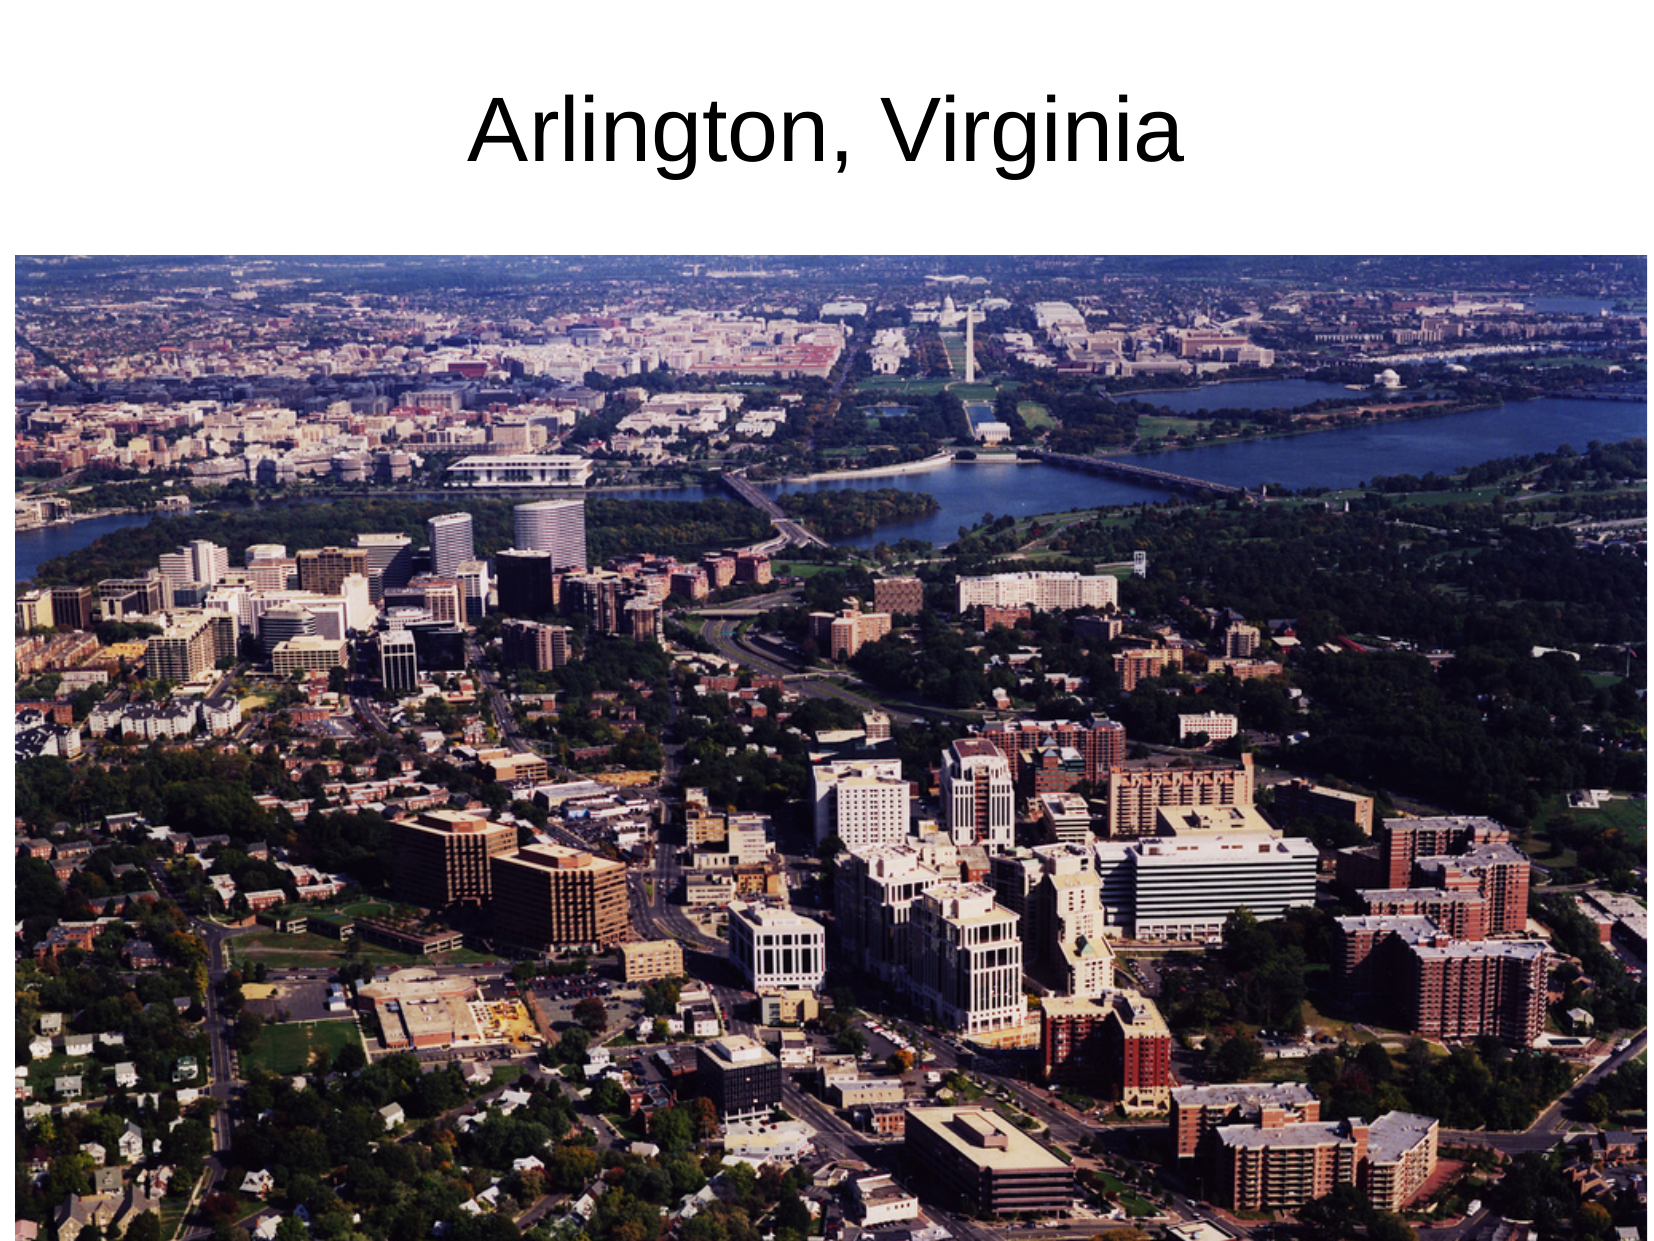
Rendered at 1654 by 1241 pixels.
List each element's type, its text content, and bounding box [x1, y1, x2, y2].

title Arlington, Virginia [82, 25, 1571, 233]
picture [15, 255, 1648, 1241]
